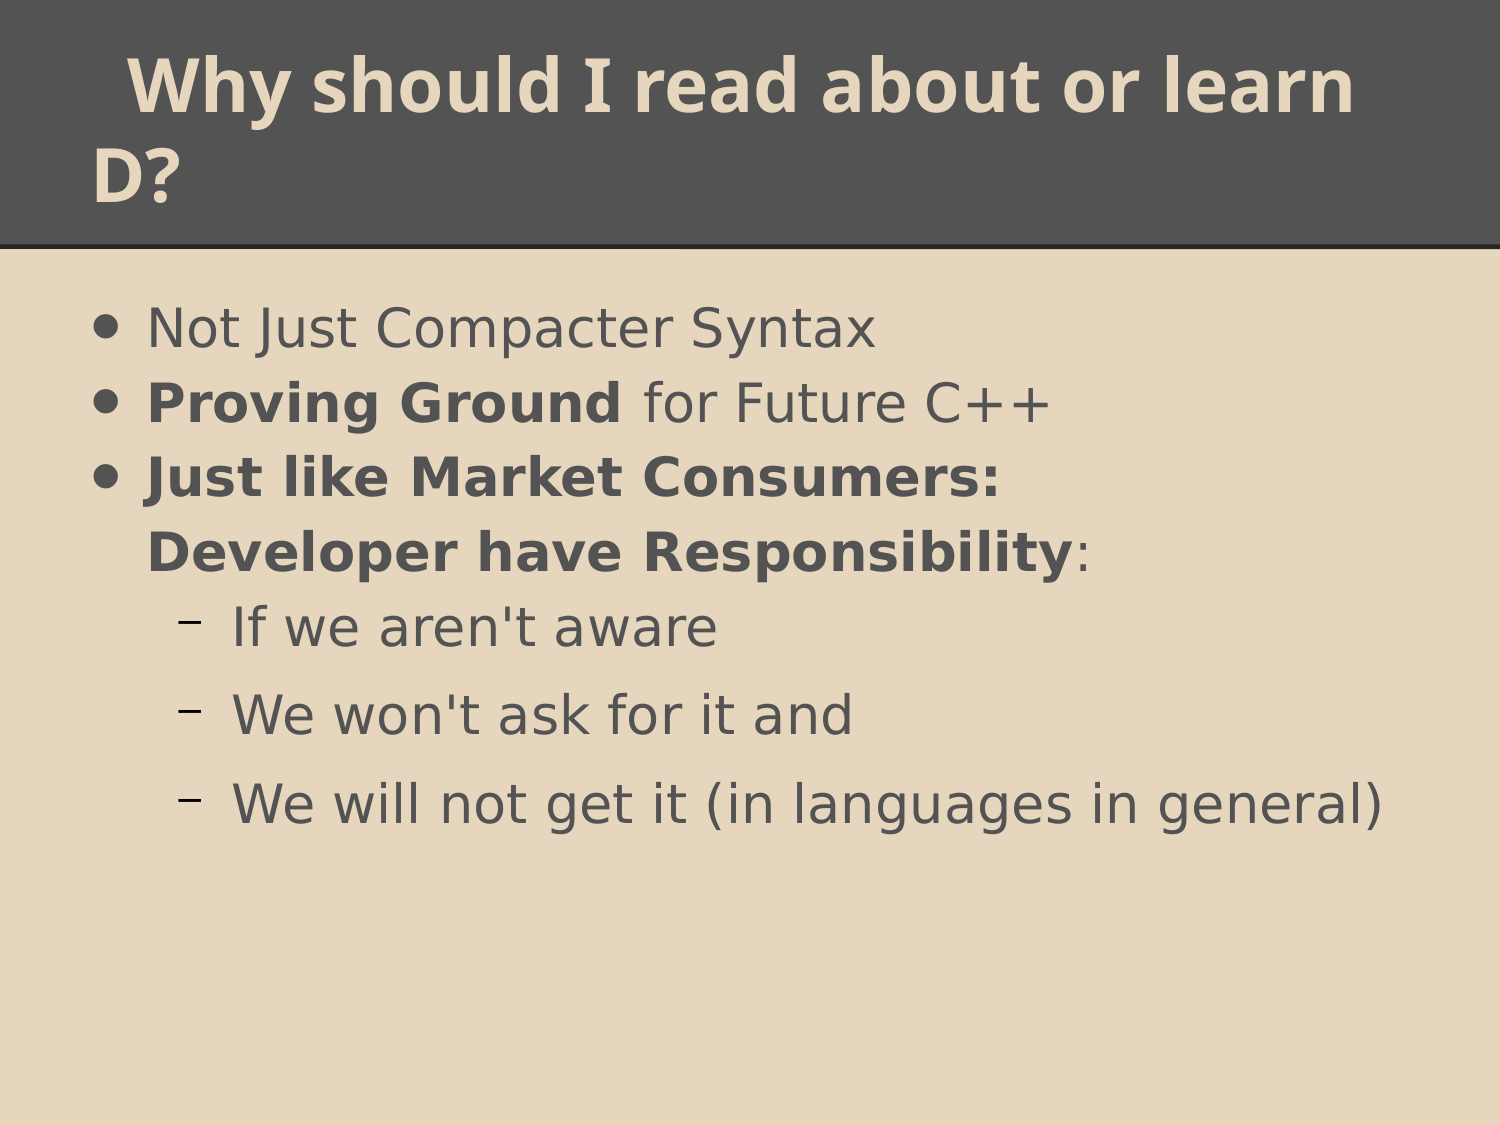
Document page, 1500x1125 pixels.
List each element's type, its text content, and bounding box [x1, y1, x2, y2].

list Not Just Compacter Syntax Proving Ground for Future C++ Just like Market Consumers: Developer have Responsibility: If we aren't aware We won't ask for it and We will not get it (in languages in general) [75, 268, 1425, 1084]
title Why should I read about or learn D? [75, 45, 1425, 233]
